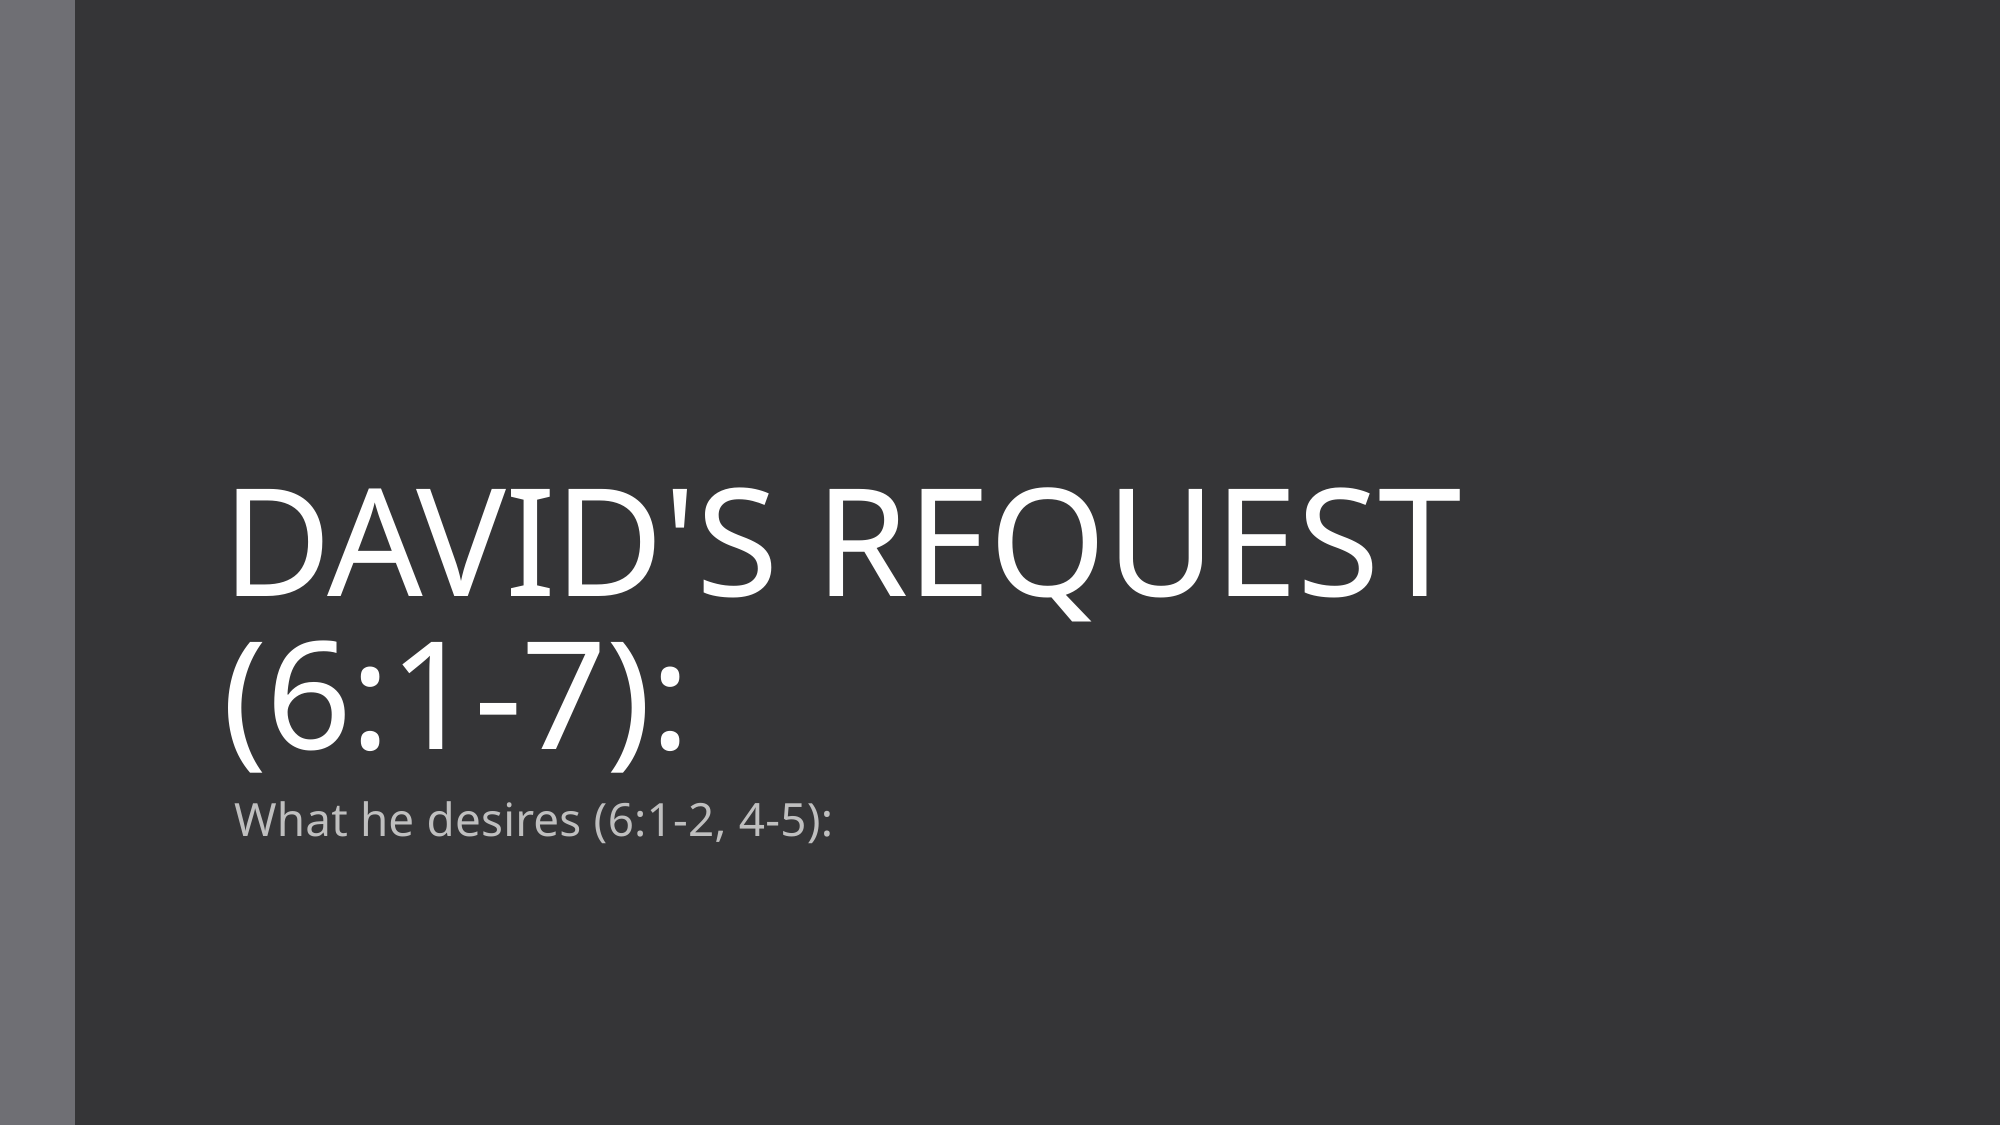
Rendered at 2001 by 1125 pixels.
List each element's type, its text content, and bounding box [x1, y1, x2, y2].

subtitle What he desires (6:1-2, 4-5): [206, 787, 1752, 1066]
title DAVID'S REQUEST (6:1-7): [206, 124, 1752, 787]
